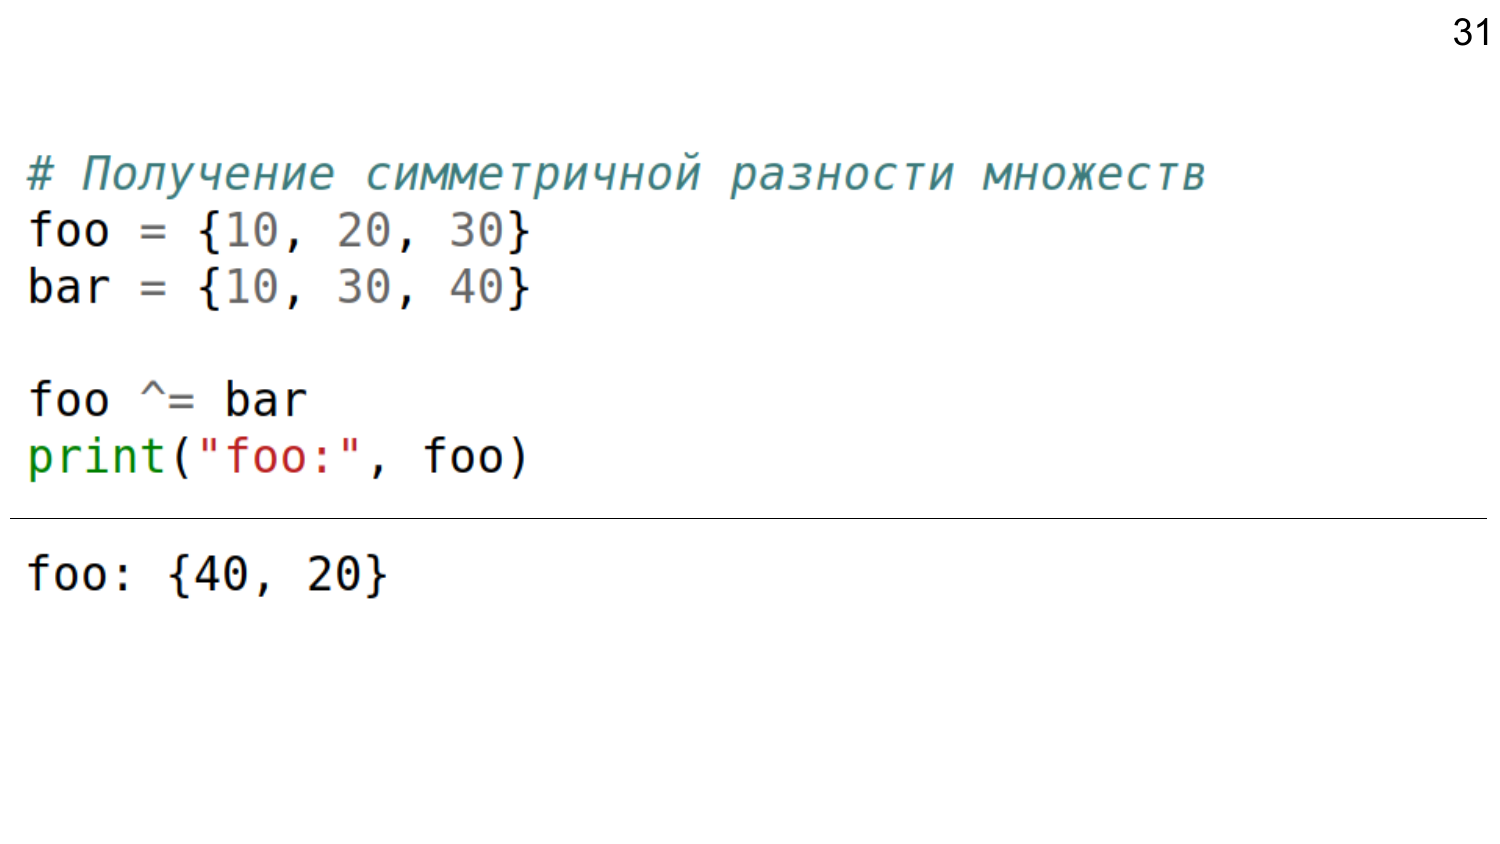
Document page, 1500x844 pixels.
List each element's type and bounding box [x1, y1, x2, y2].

picture [14, 143, 1223, 498]
picture [18, 540, 397, 616]
